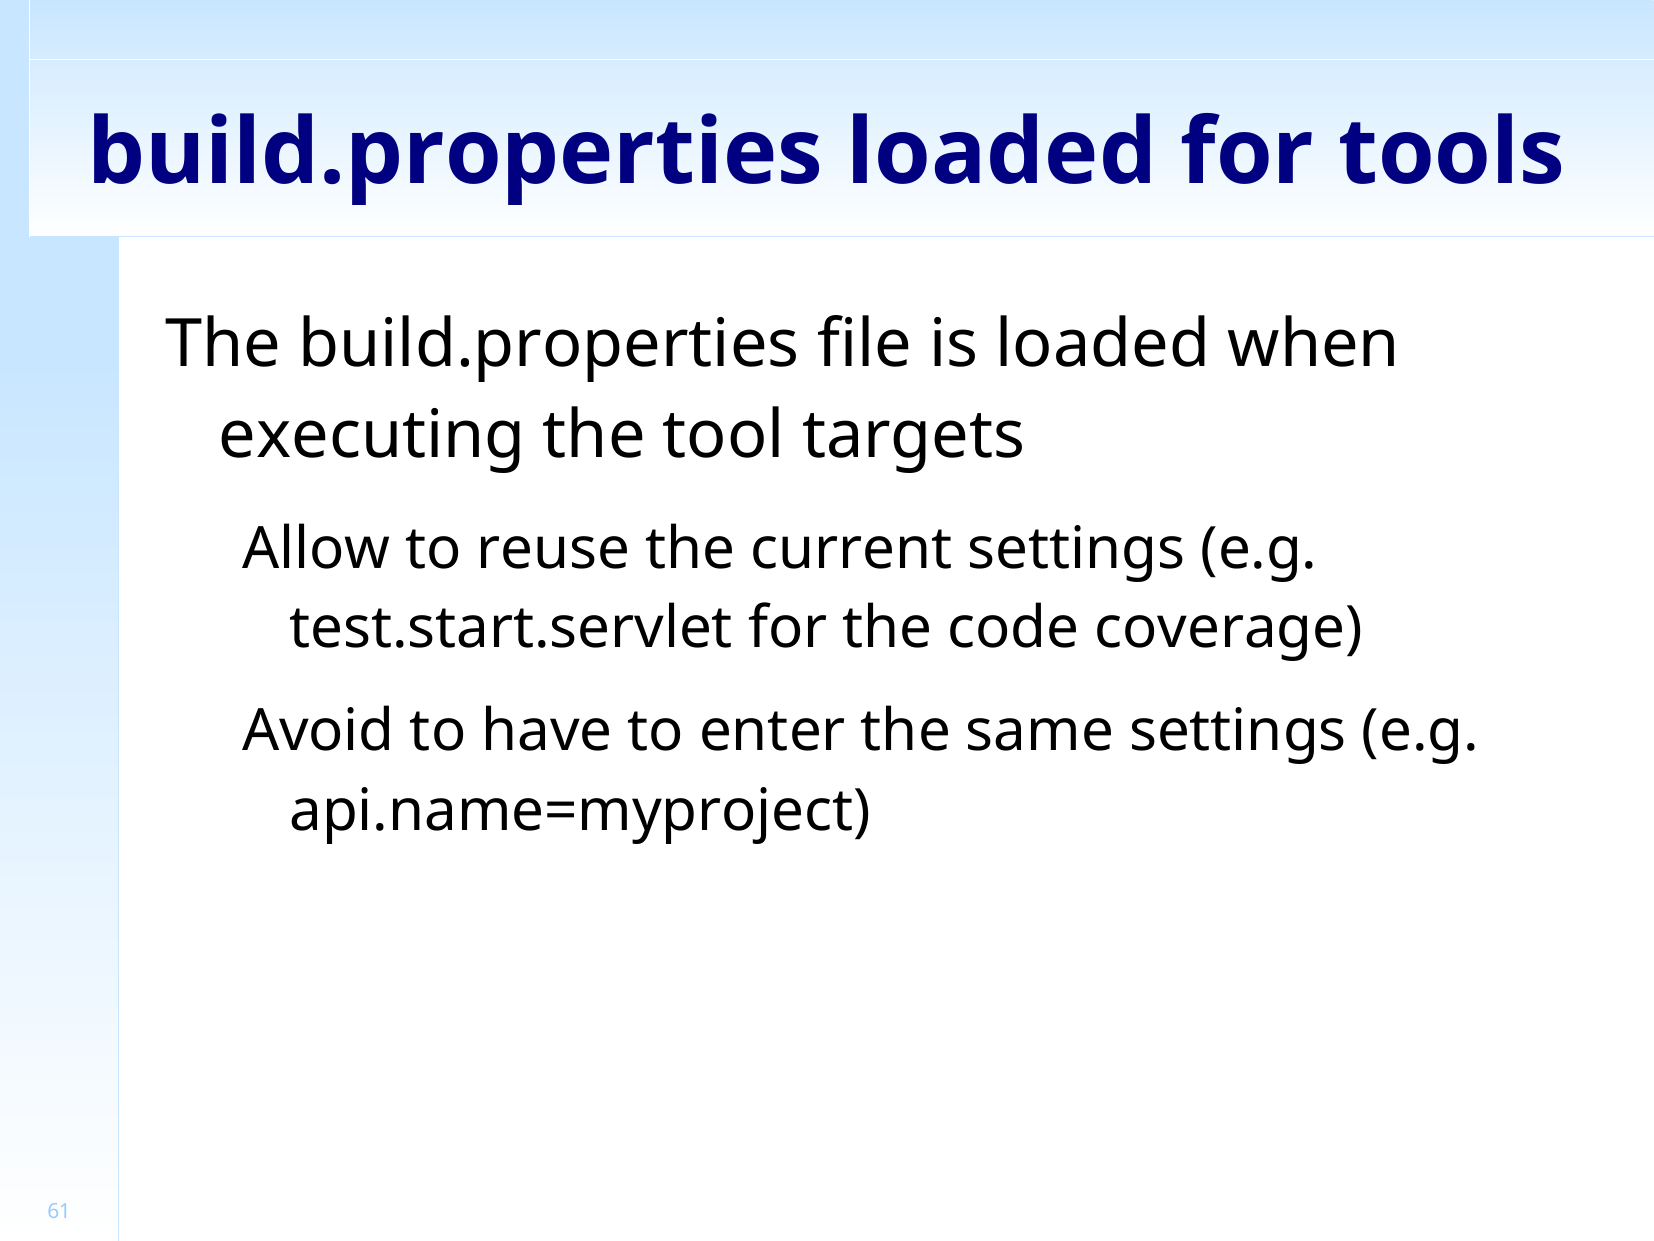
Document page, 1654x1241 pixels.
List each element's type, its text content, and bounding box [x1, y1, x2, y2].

list The build.properties file is loaded when executing the tool targets Allow to reuse the current settings (e.g. test.start.servlet for the code coverage) Avoid to have to enter the same settings (e.g. api.name=myproject) [147, 295, 1625, 1182]
title build.properties loaded for tools [0, 36, 1654, 260]
